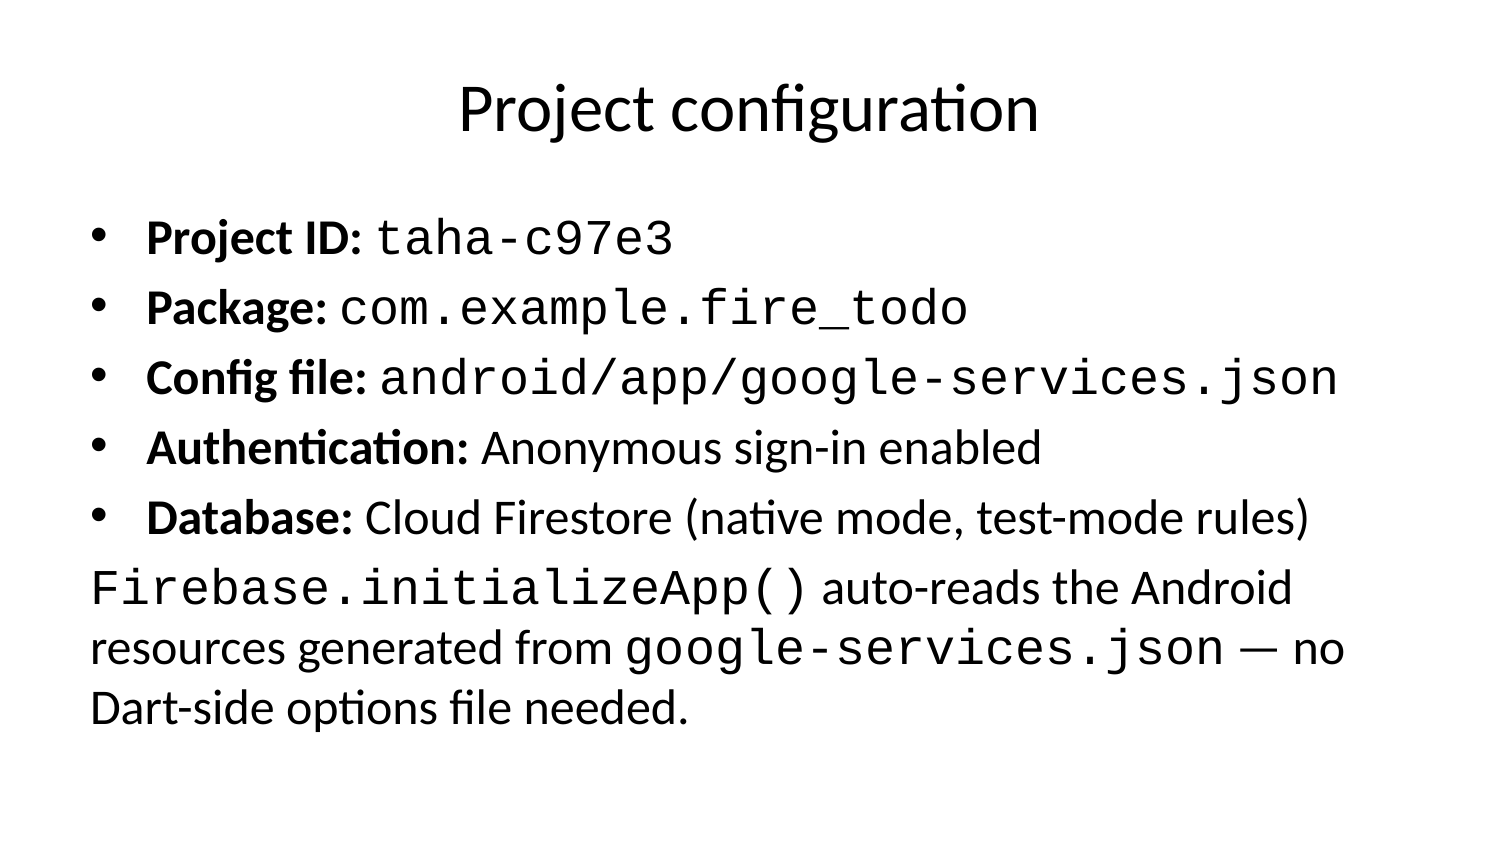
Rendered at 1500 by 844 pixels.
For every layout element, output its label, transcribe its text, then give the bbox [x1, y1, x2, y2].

list Project ID: taha-c97e3 Package: com.example.fire_todo Config file: android/app/google-services.json Authentication: Anonymous sign-in enabled Database: Cloud Firestore (native mode, test-mode rules) Firebase.initializeApp() auto-reads the Android resources generated from google-services.json — no Dart-side options file needed. [75, 196, 1425, 754]
title Project configuration [75, 33, 1425, 175]
